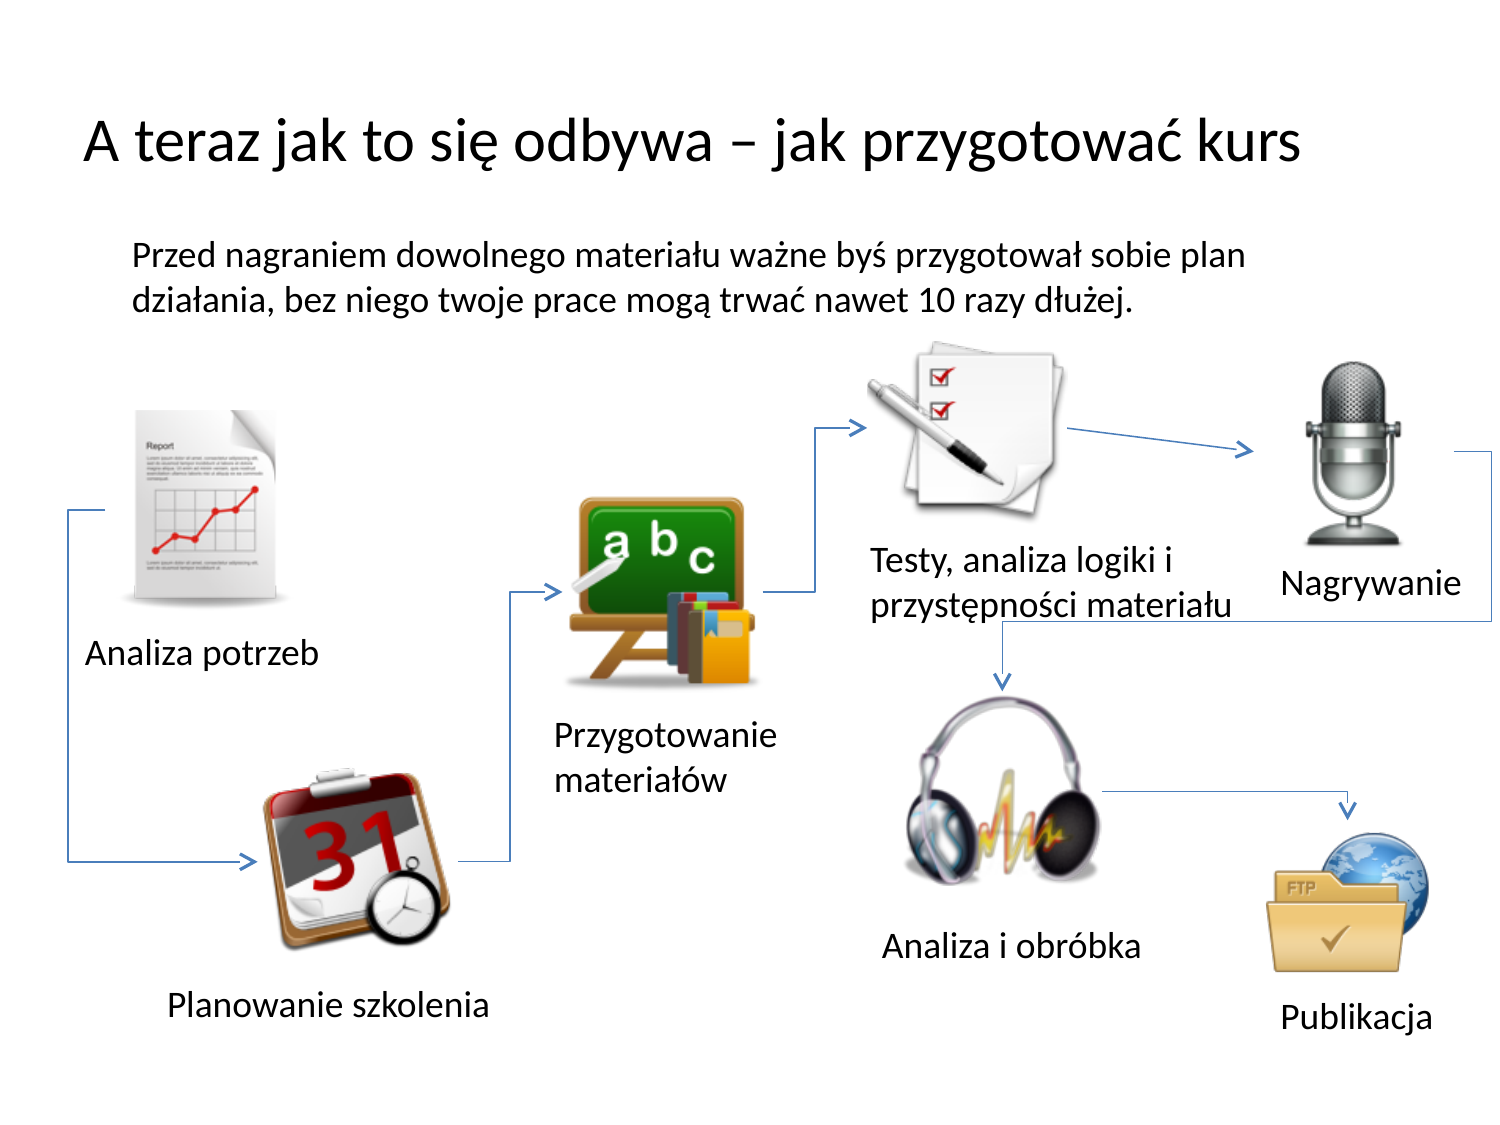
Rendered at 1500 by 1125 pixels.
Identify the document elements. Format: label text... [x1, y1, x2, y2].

text_box Testy, analiza logiki i przystępności materiału [855, 527, 1289, 633]
picture [867, 328, 1068, 527]
text_box Planowanie szkolenia [152, 972, 586, 1033]
text_box Przed nagraniem dowolnego materiału ważne byś przygotował sobie plan działania, bez niego twoje prace mogą trwać nawet 10 razy dłużej. [117, 222, 1383, 328]
text_box Analiza potrzeb [70, 621, 504, 681]
text_box Nagrywanie [1265, 550, 1491, 611]
text_box Przygotowanie materiałów [538, 703, 902, 808]
text_box Analiza i obróbka [867, 913, 1265, 974]
text_box Publikacja [1265, 984, 1500, 1045]
text_box Nagrywanie [1492, 550, 1500, 611]
picture [105, 410, 306, 611]
picture [1253, 351, 1454, 552]
picture [562, 492, 763, 693]
picture [1265, 820, 1430, 984]
text_box A teraz jak to się odbywa – jak przygotować kurs [69, 91, 1383, 182]
text_box Testy, analiza logiki i przystępności materiału [1003, 622, 1289, 633]
picture [902, 691, 1103, 892]
picture [257, 761, 458, 962]
